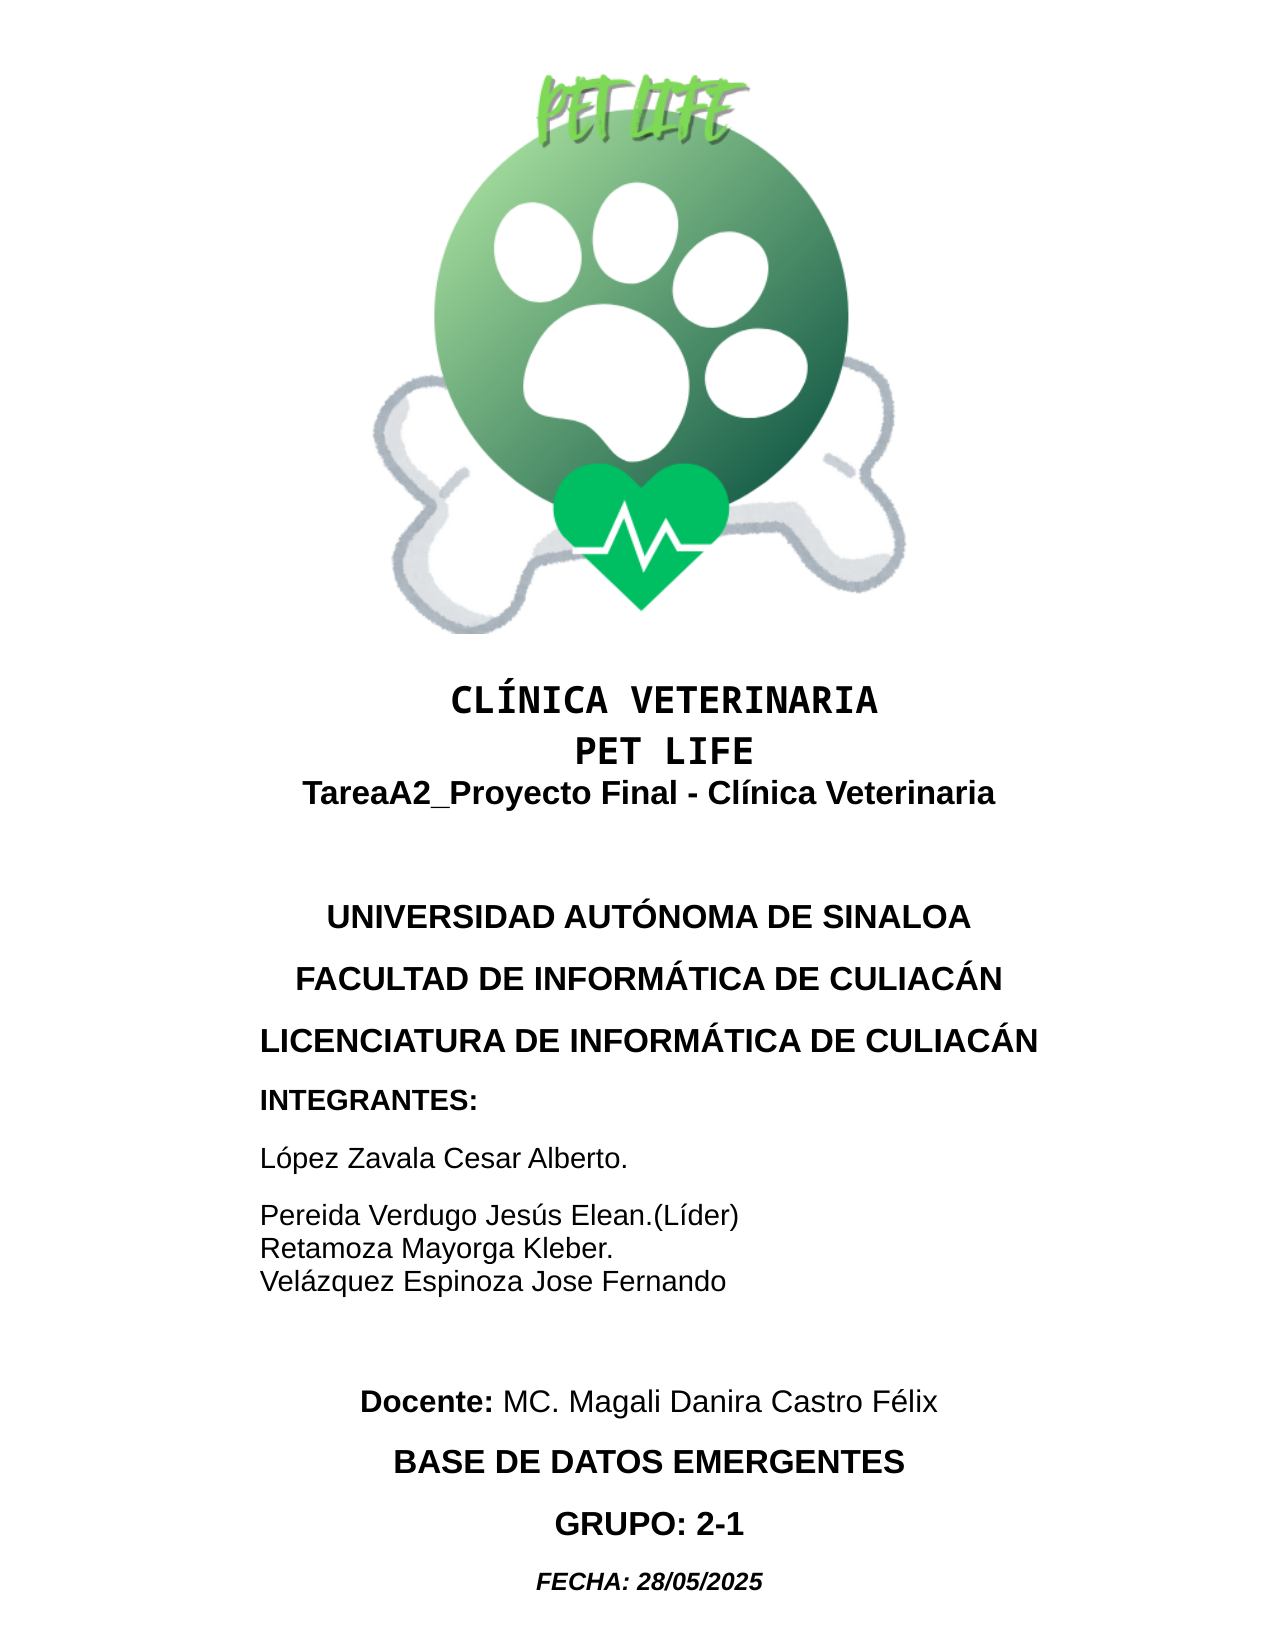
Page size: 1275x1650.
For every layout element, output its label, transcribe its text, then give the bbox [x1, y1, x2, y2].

text_box TareaA2_Proyecto Final - Clínica Veterinaria UNIVERSIDAD AUTÓNOMA DE SINALOA FACULTAD DE INFORMÁTICA DE CULIACÁN LICENCIATURA DE INFORMÁTICA DE CULIACÁN INTEGRANTES: López Zavala Cesar Alberto. Pereida Verdugo Jesús Elean.(Líder) Retamoza Mayorga Kleber. Velázquez Espinoza Jose Fernando Docente: MC. Magali Danira Castro Félix BASE DE DATOS EMERGENTES GRUPO: 2-1 FECHA: 28/05/2025 [177, 767, 1123, 1647]
picture [324, 0, 959, 634]
text_box CLÍNICA VETERINARIA PET LIFE [383, 665, 945, 767]
